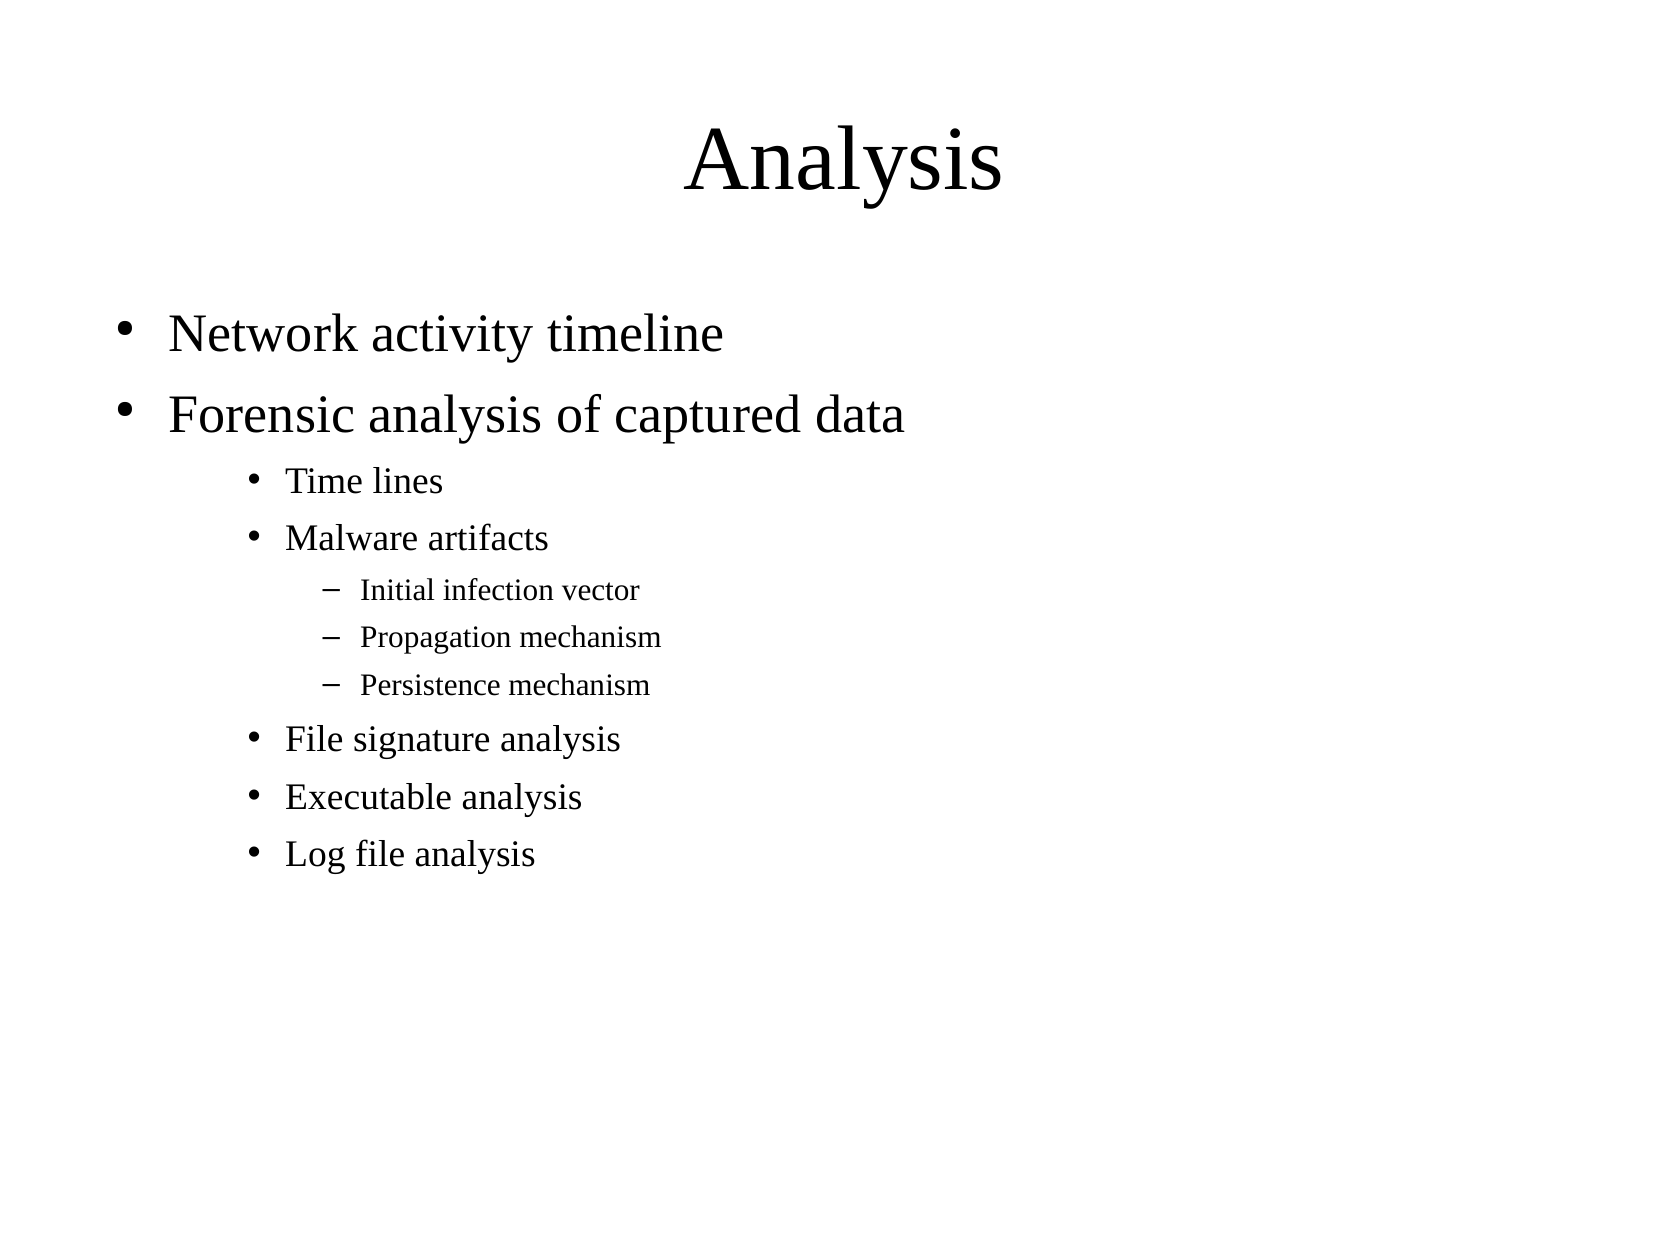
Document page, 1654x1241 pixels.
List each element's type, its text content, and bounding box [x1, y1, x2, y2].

title Analysis [82, 49, 1571, 257]
list Network activity timeline Forensic analysis of captured data Time lines Malware artifacts Initial infection vector Propagation mechanism Persistence mechanism File signature analysis Executable analysis Log file analysis [82, 289, 1571, 1108]
